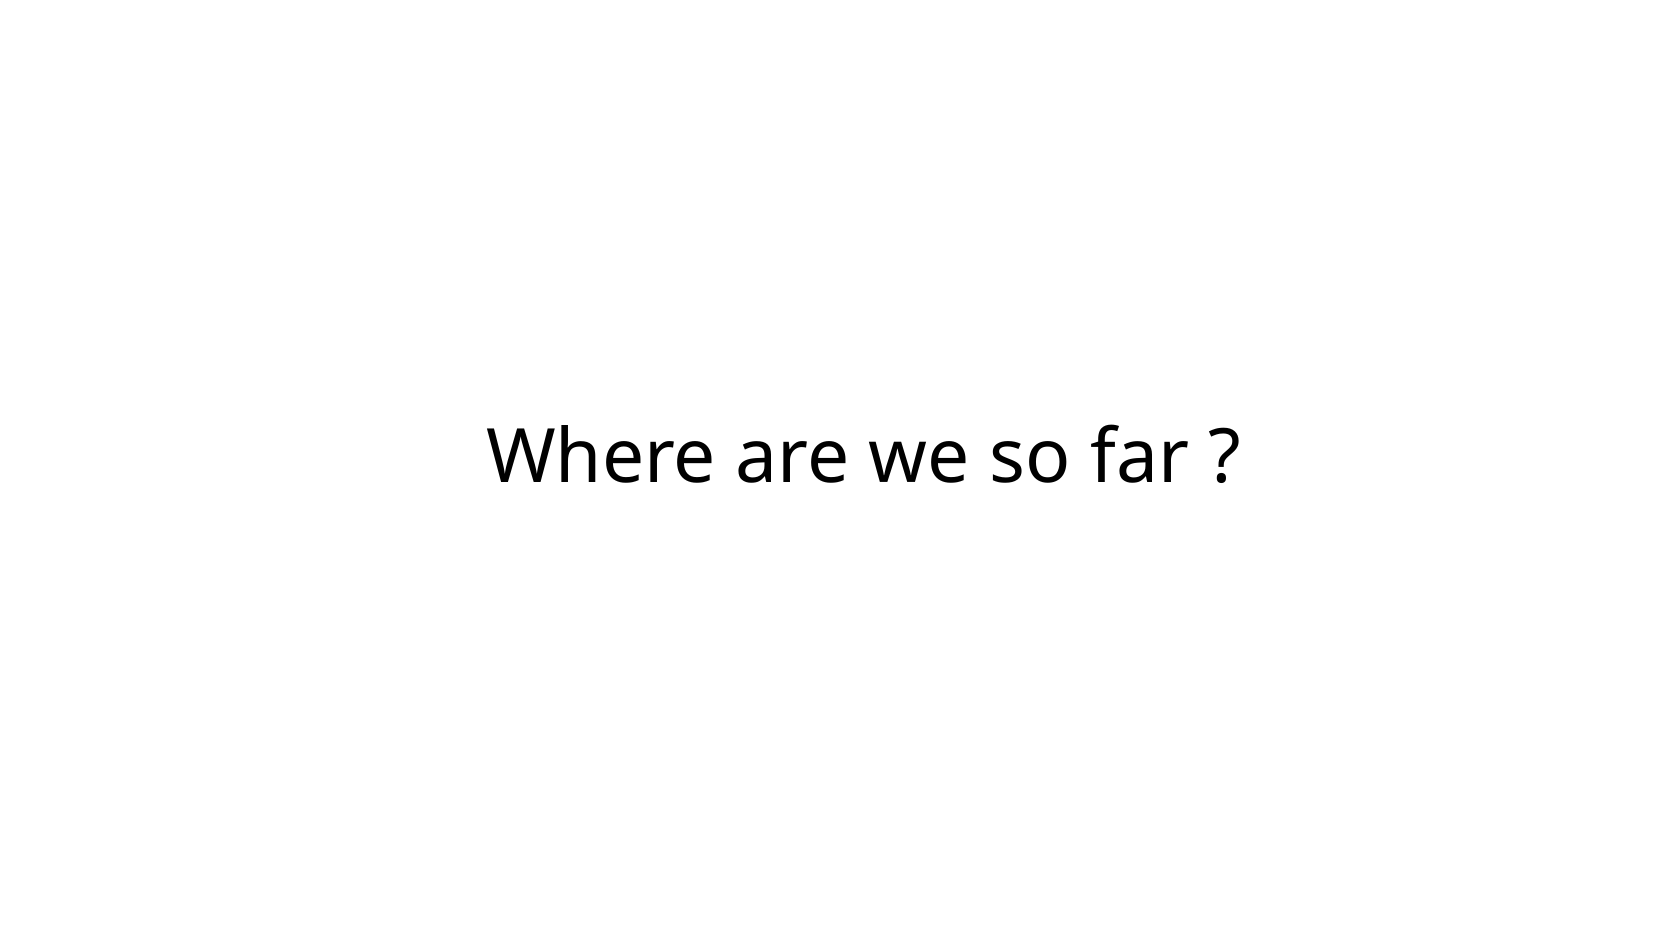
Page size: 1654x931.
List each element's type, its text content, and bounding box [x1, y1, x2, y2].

text_box Where are we so far ? [437, 395, 1291, 535]
